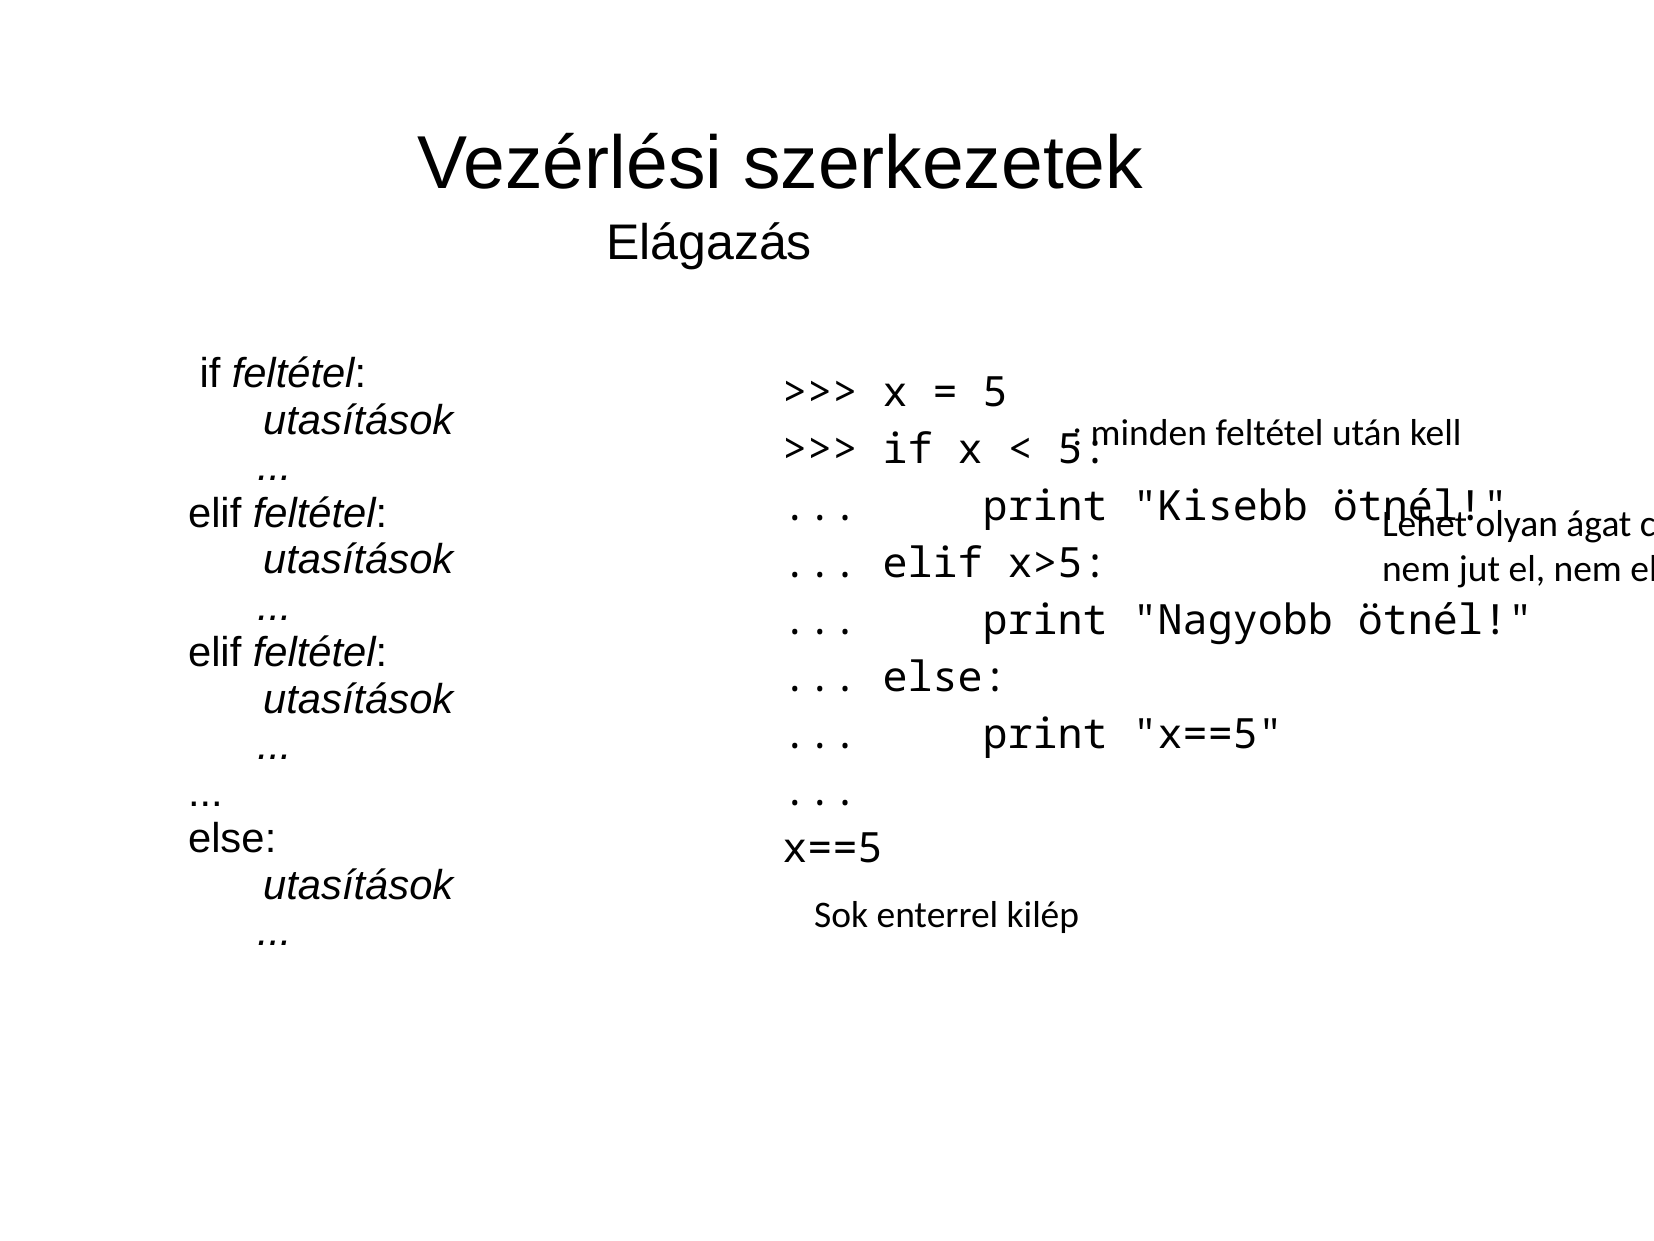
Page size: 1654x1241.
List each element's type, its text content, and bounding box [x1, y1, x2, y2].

text_box >>> x = 5 >>> if x < 5: ... print "Kisebb ötnél!" ... elif x>5: ... print "Nagyobb ötnél!" ... else: ... print "x==5" ... x==5 [767, 354, 1555, 854]
text_box Elágazás [591, 206, 827, 278]
text_box : minden feltétel után kell [1057, 400, 1628, 462]
text_box Vezérlési szerkezetek [402, 70, 1288, 170]
text_box Lehet olyan ágat csinálni ahova nem jut el, nem ellenőrzi [1367, 491, 1654, 598]
text_box if feltétel: utasítások ... elif feltétel: utasítások ... elif feltétel: utasítások ... ... else: utasítások ... [173, 342, 621, 969]
text_box Sok enterrel kilép [799, 882, 1410, 944]
